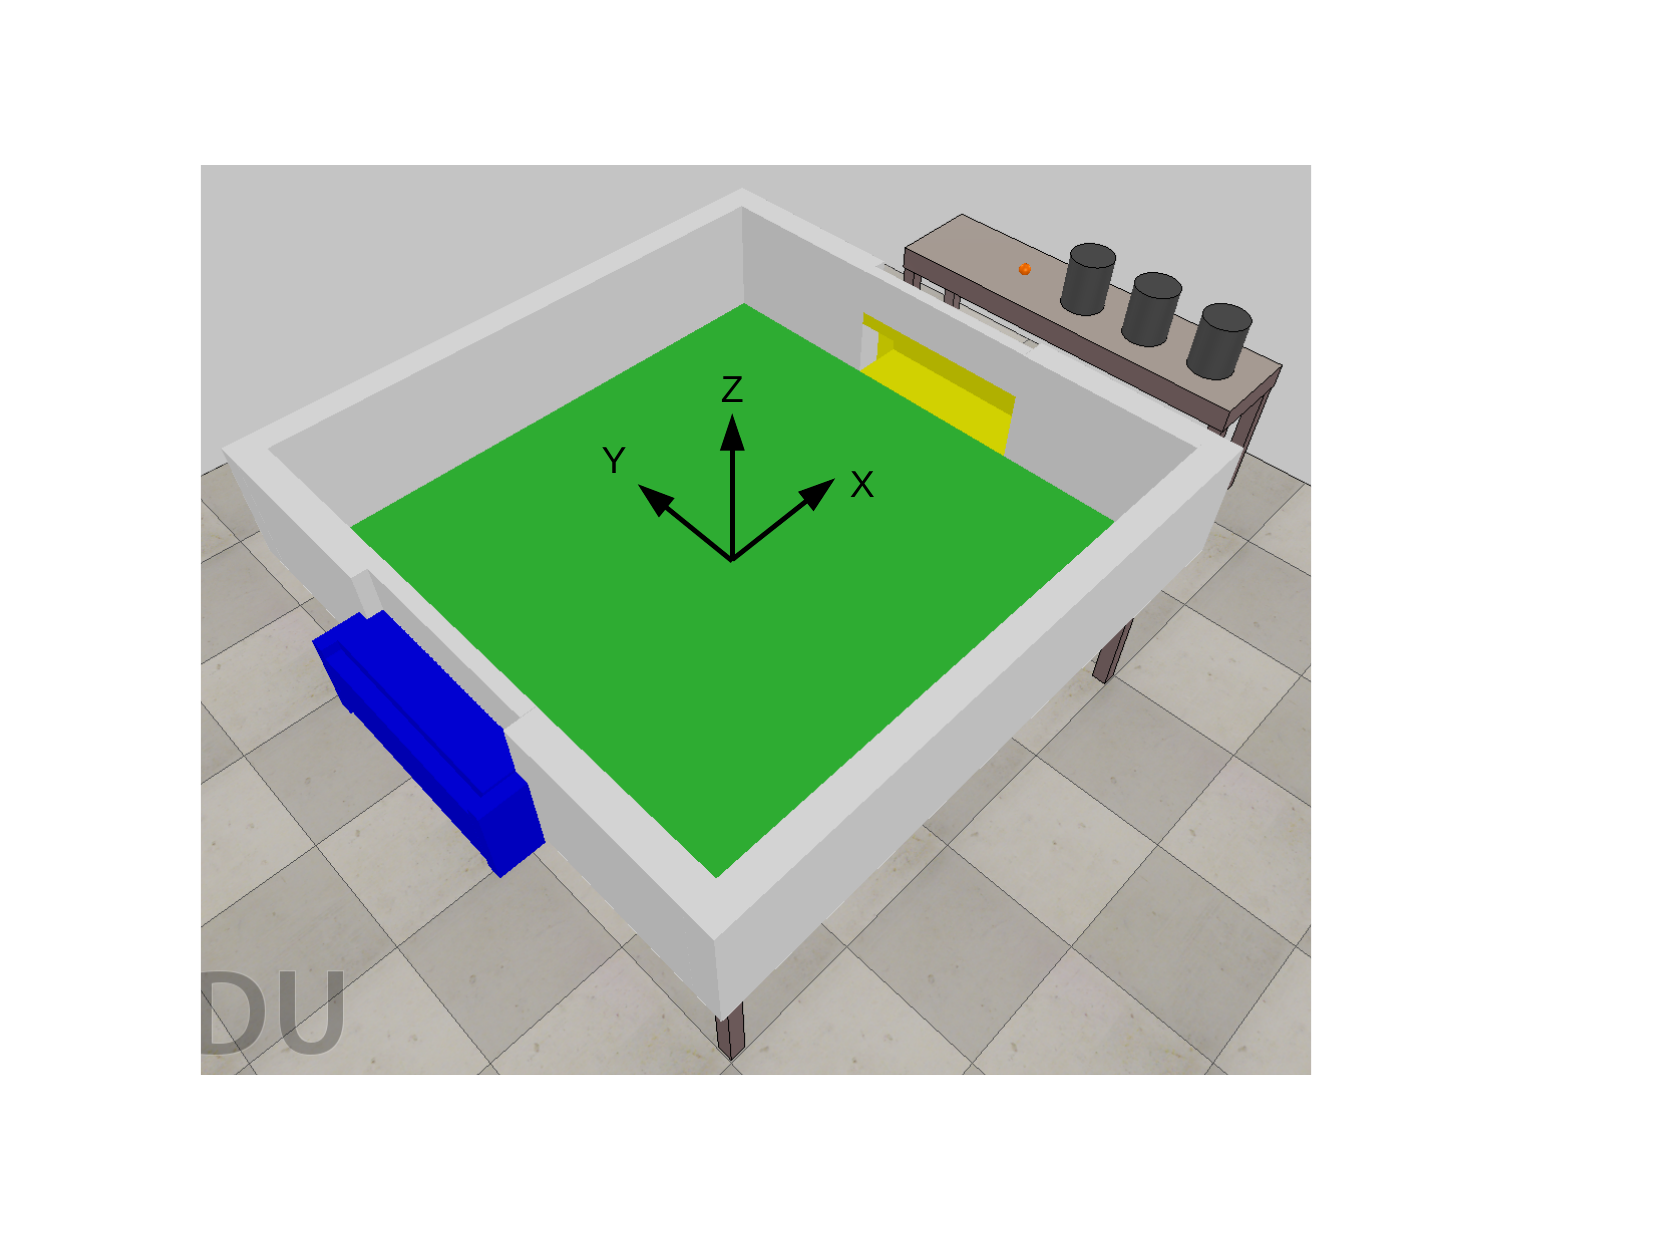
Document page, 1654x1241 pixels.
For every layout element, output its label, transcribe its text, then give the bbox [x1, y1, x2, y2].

text_box Z [696, 354, 768, 426]
picture [200, 165, 1312, 1075]
text_box Y [578, 425, 650, 497]
text_box X [826, 448, 898, 520]
